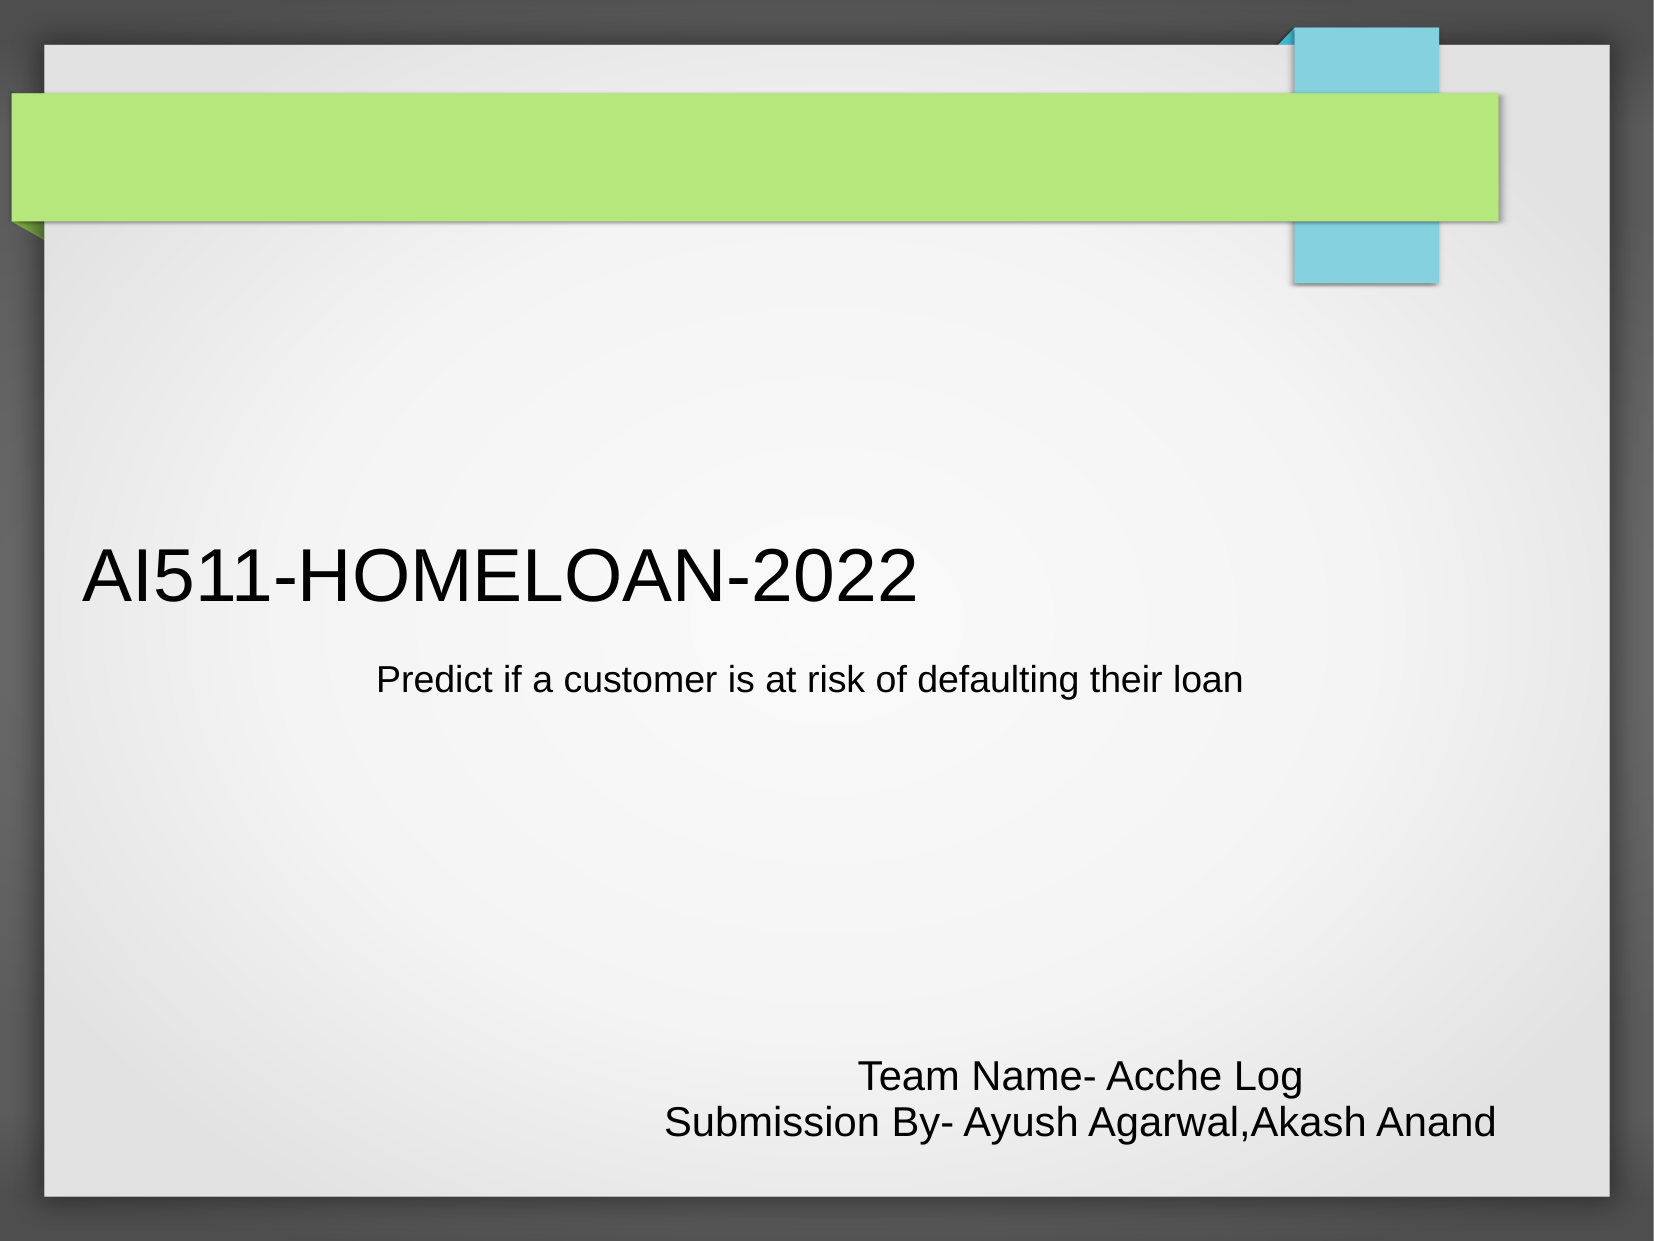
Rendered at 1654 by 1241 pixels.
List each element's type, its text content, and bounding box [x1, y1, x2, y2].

title AI511-HOMELOAN-2022 [82, 442, 1571, 709]
text_box Predict if a customer is at risk of defaulting their loan [361, 650, 1283, 708]
picture [0, 0, 1654, 1241]
subtitle Team Name- Acche Log Submission By- Ayush Agarwal,Akash Anand [614, 1029, 1548, 1169]
